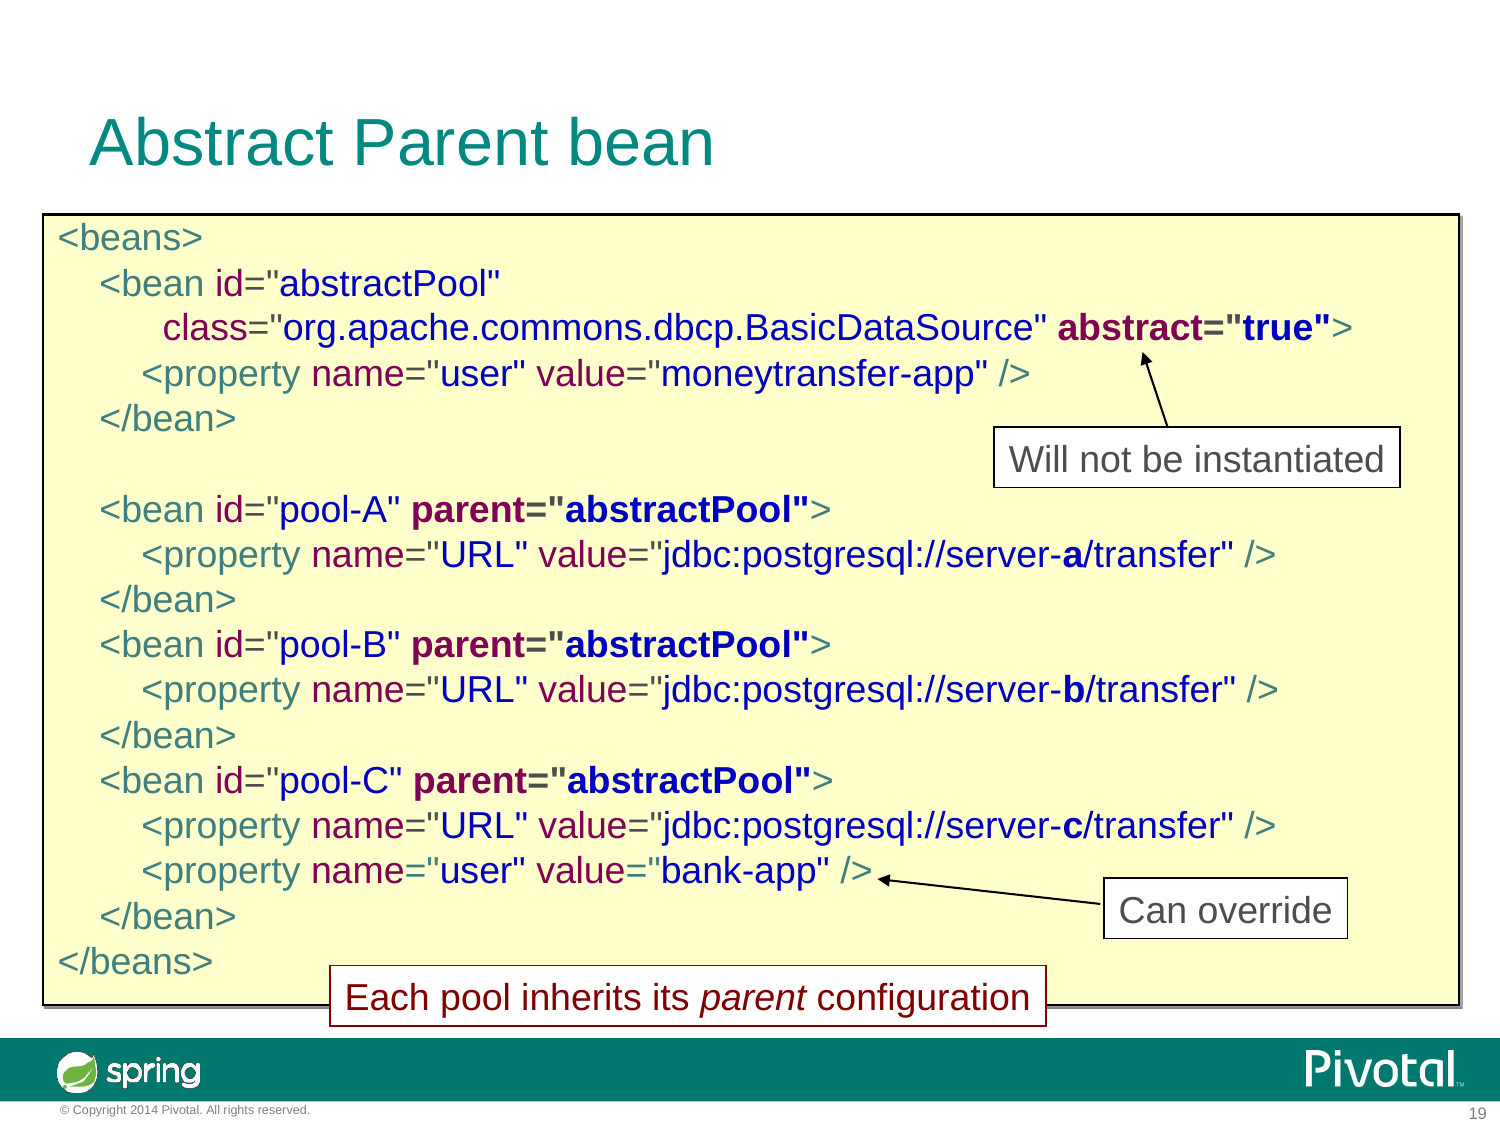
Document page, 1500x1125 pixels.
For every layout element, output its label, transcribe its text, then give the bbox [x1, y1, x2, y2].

title Abstract Parent bean [75, 45, 1426, 214]
text_box Can override [1103, 877, 1348, 939]
picture [1306, 1050, 1464, 1087]
text_box Each pool inherits its parent configuration [329, 965, 1046, 1026]
text_box Will not be instantiated [994, 426, 1401, 488]
text_box <beans> <bean id="abstractPool" class="org.apache.commons.dbcp.BasicDataSource" abstract="true"> <property name="user" value="moneytransfer-app" /> </bean> <bean id="pool-A" parent="abstractPool"> <property name="URL" value="jdbc:postgresql://server-a/transfer" /> </bean> <bean id="pool-B" parent="abstractPool"> <property name="URL" value="jdbc:postgresql://server-b/transfer" /> </bean> <bean id="pool-C" parent="abstractPool"> <property name="URL" value="jdbc:postgresql://server-c/transfer" /> <property name="user" value="bank-app" /> </bean> </beans> [42, 214, 1459, 1006]
picture [32, 1041, 210, 1103]
